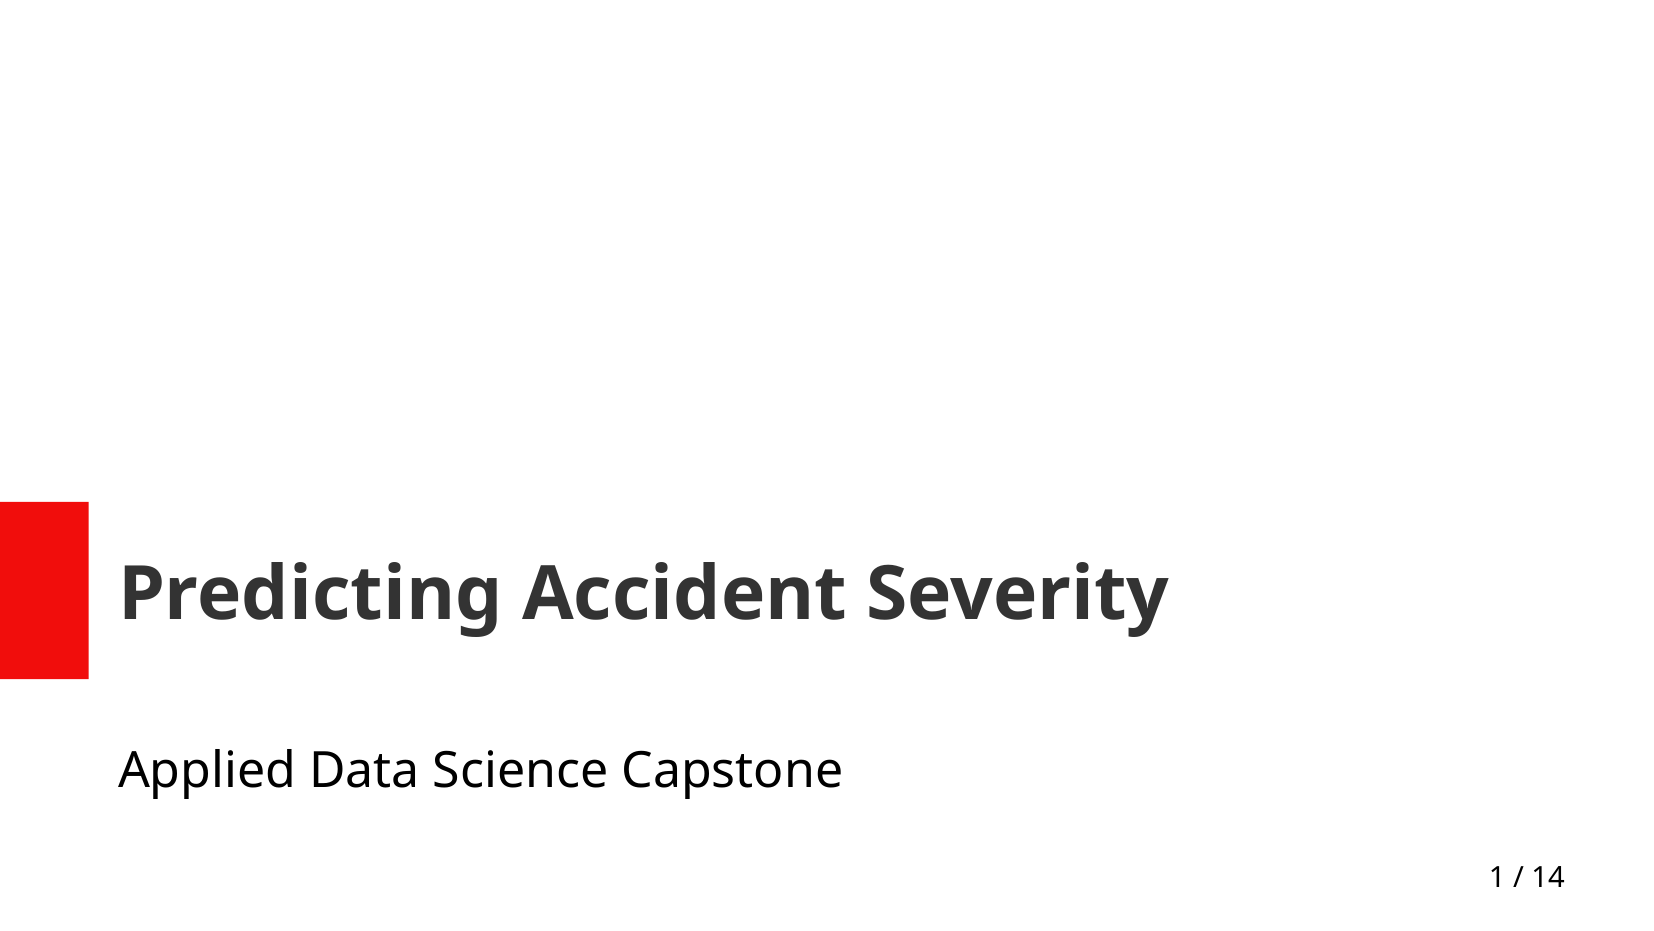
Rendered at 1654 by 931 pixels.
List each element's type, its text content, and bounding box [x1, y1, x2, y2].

title Predicting Accident Severity [118, 501, 1536, 680]
subtitle Applied Data Science Capstone [118, 708, 1536, 827]
